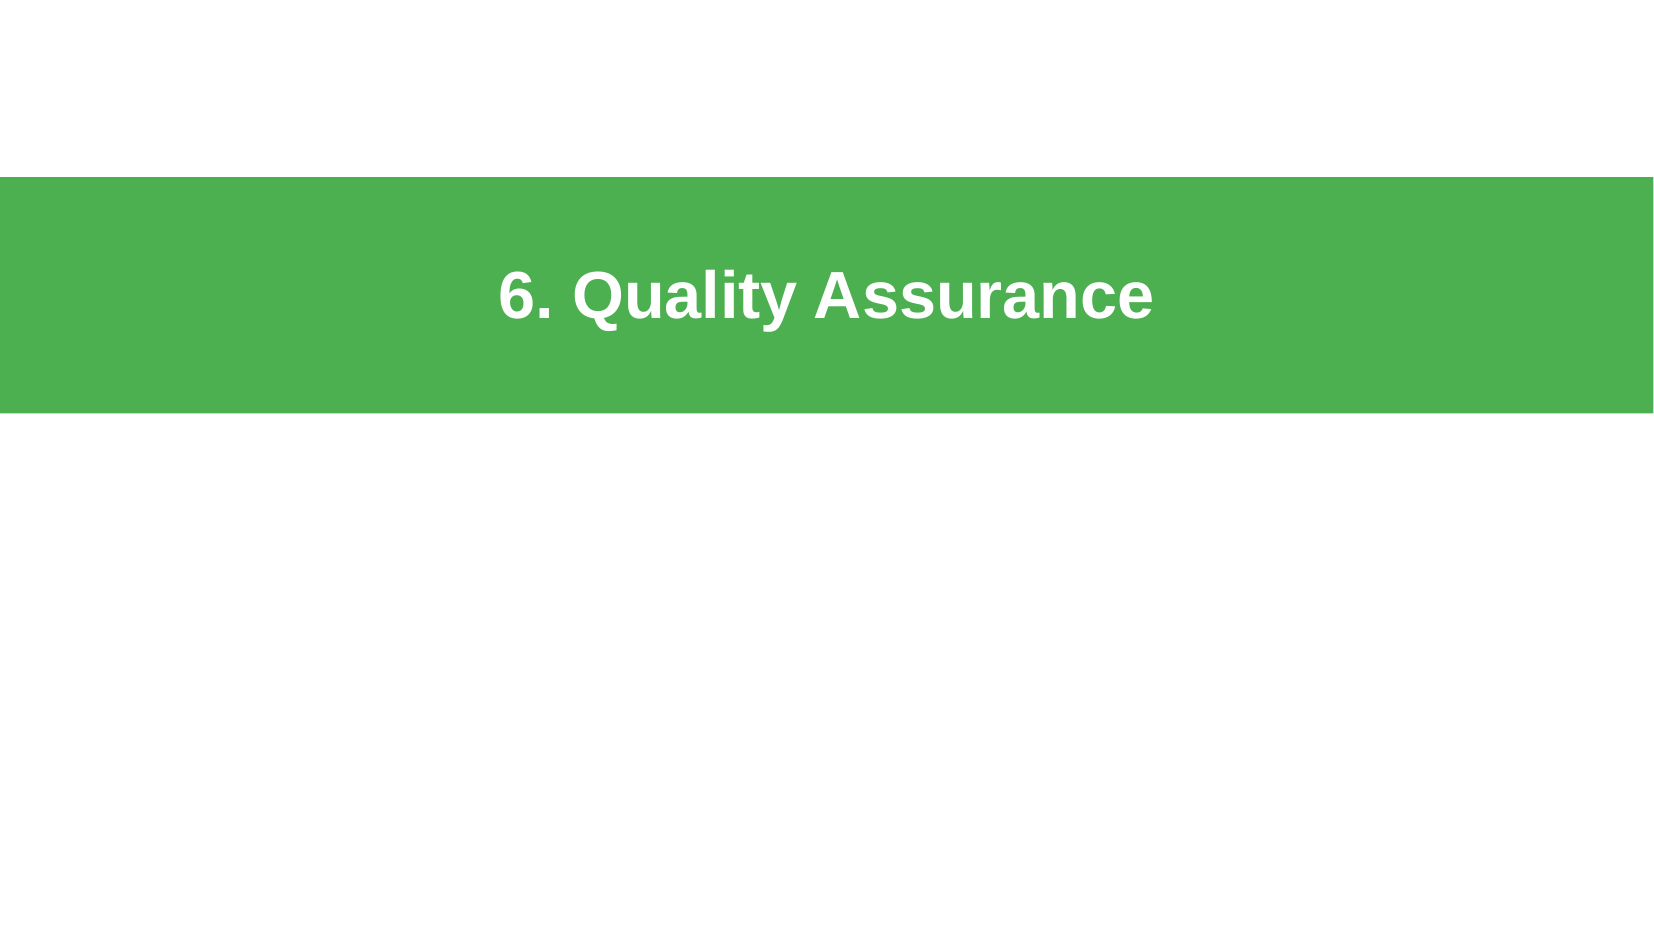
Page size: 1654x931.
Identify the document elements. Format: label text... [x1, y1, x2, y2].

title 6. Quality Assurance [0, 177, 1654, 414]
